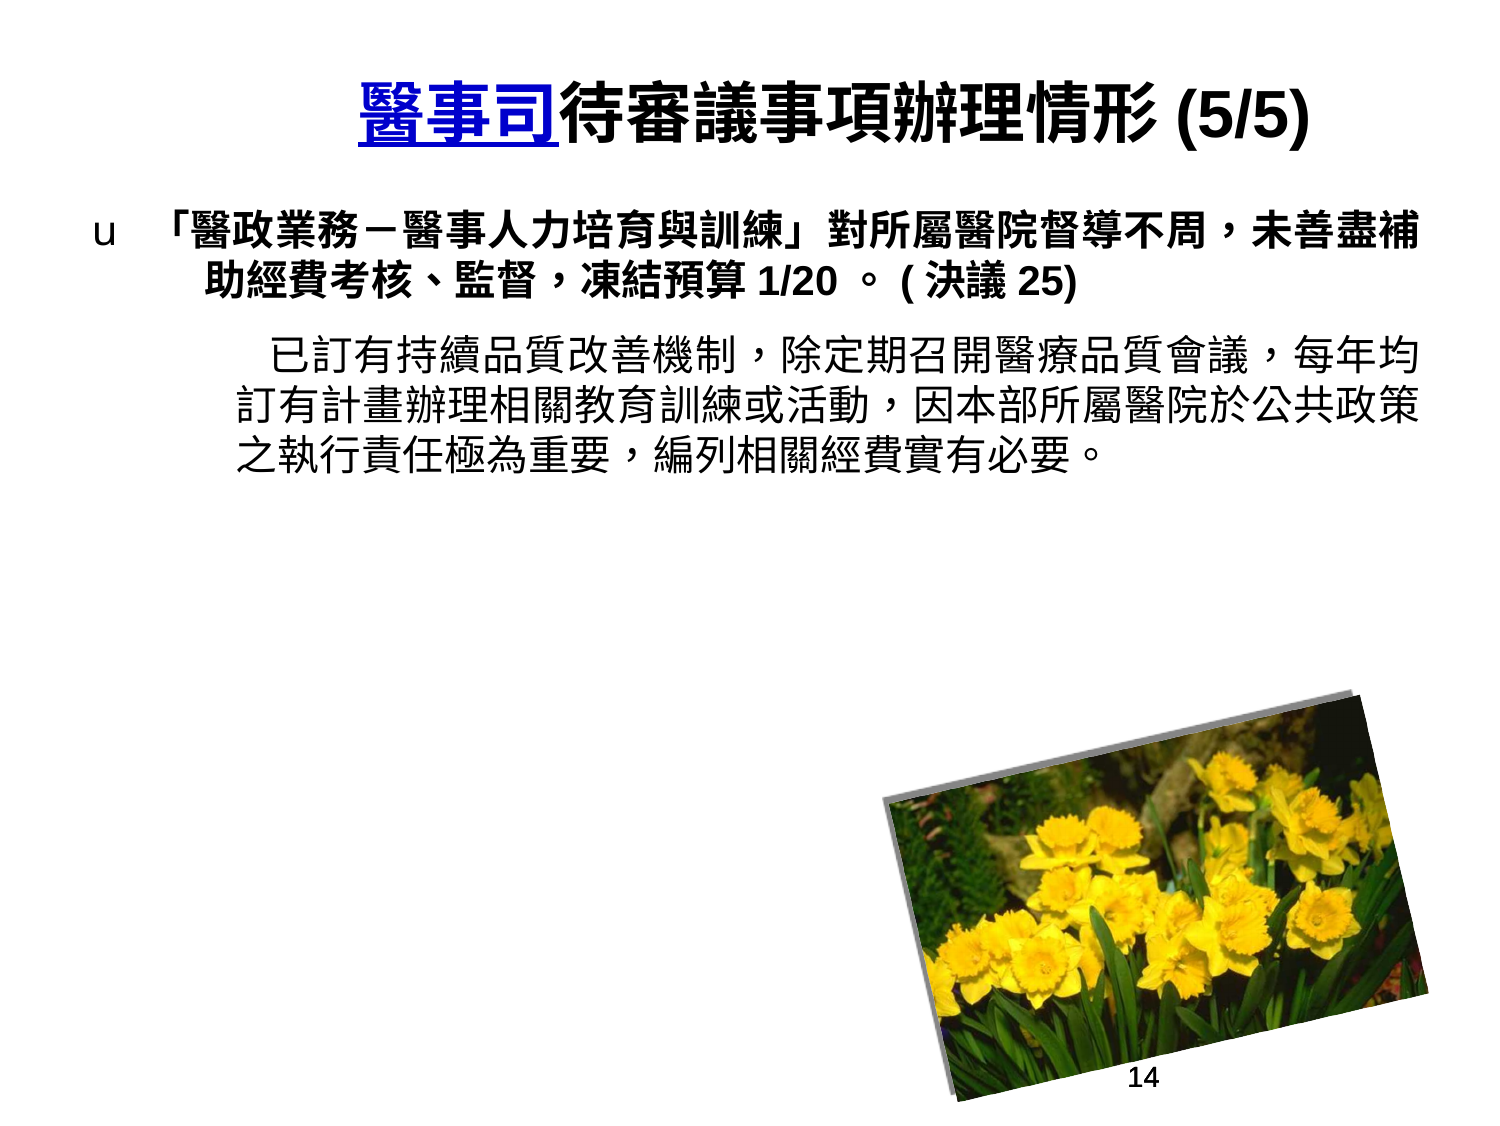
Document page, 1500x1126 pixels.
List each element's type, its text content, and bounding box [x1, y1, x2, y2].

title 醫事司待審議事項辦理情形(5/5) [191, 48, 1480, 173]
list 「醫政業務－醫事人力培育與訓練」對所屬醫院督導不周，未善盡補助經費考核、監督，凍結預算1/20。(決議25) 已訂有持續品質改善機制，除定期召開醫療品質會議，每年均訂有計畫辦理相關教育訓練或活動，因本部所屬醫院於公共政策之執行責任極為重要，編列相關經費實有必要。 [76, 196, 1436, 1126]
picture [888, 695, 1429, 1102]
